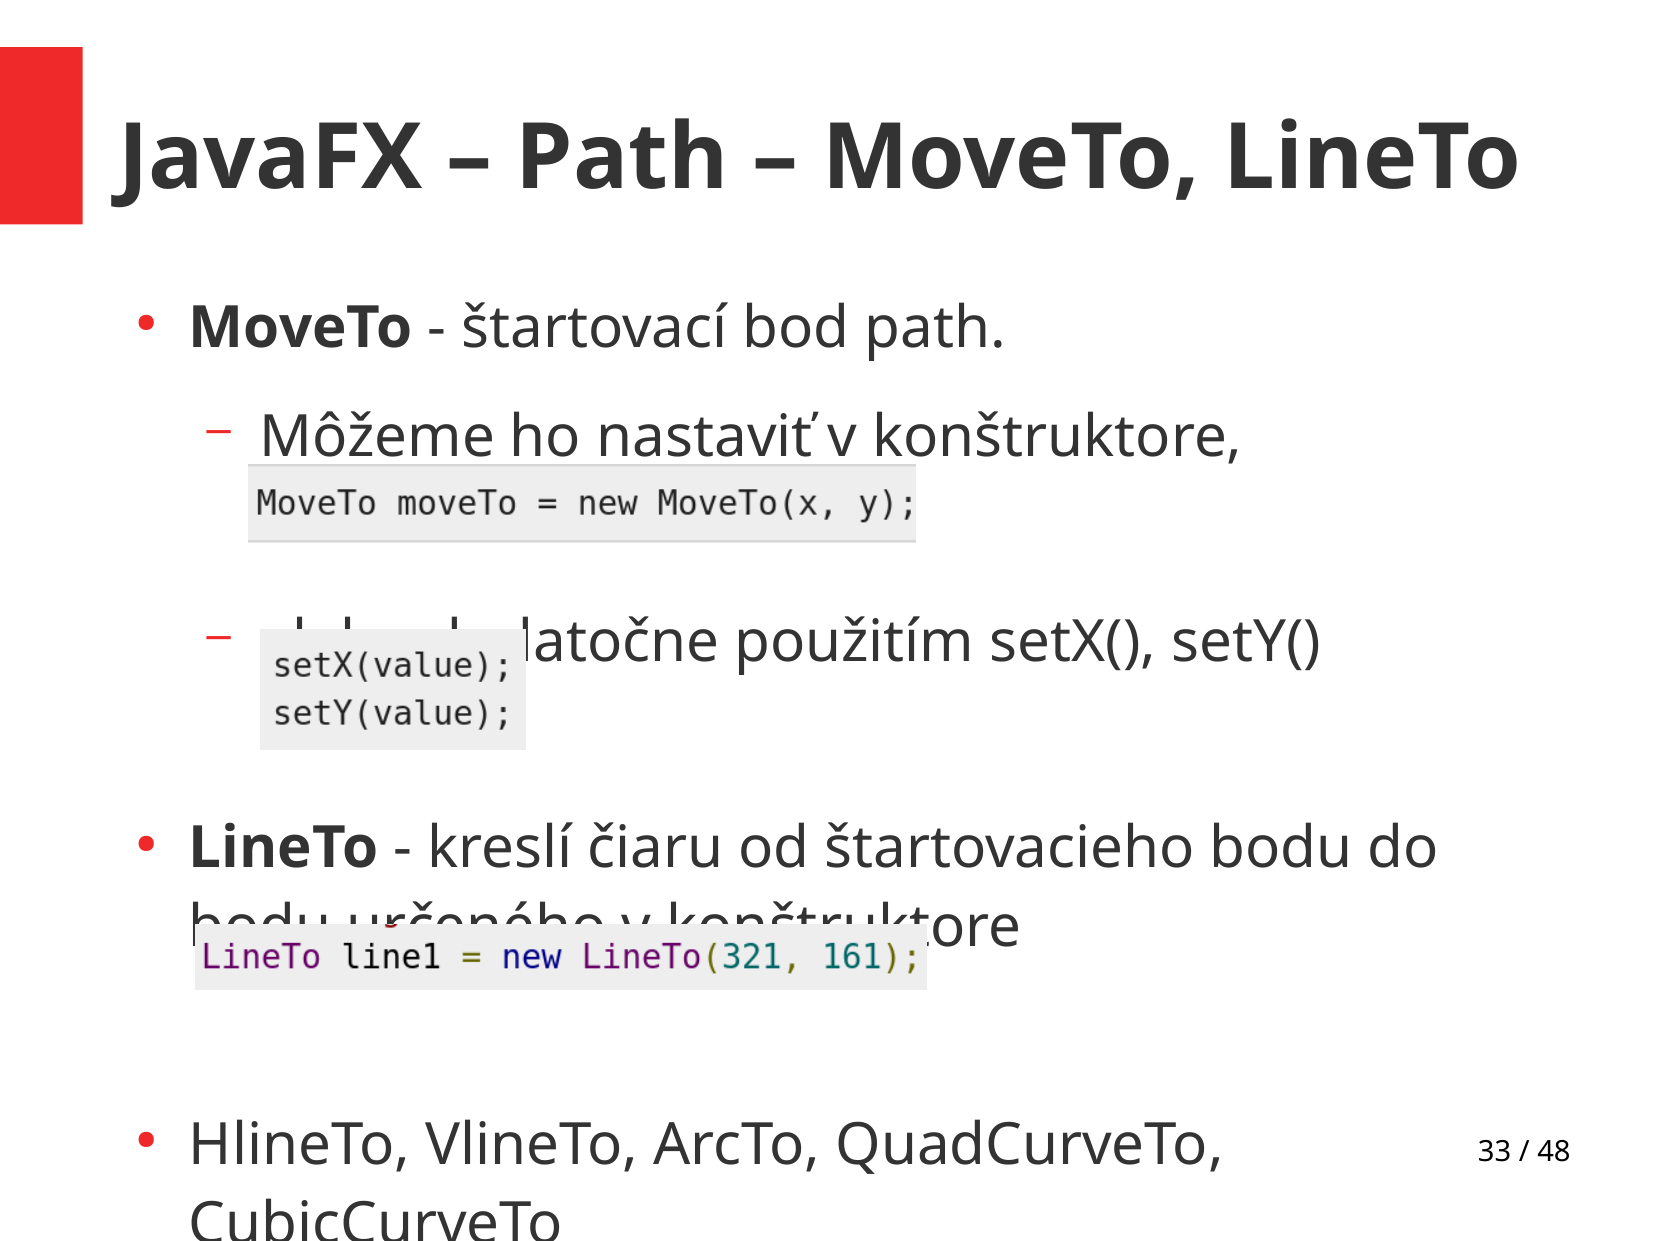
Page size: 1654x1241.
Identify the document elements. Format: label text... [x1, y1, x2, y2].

title JavaFX – Path – MoveTo, LineTo [118, 45, 1571, 260]
picture [260, 629, 526, 750]
picture [195, 924, 927, 991]
picture [248, 464, 916, 544]
list MoveTo - štartovací bod path. Môžeme ho nastaviť v konštruktore, alebo dodatočne použitím setX(), setY() LineTo - kreslí čiaru od štartovacieho bodu do bodu určeného v konštruktore HlineTo, VlineTo, ArcTo, QuadCurveTo, CubicCurveTo [118, 285, 1536, 1005]
